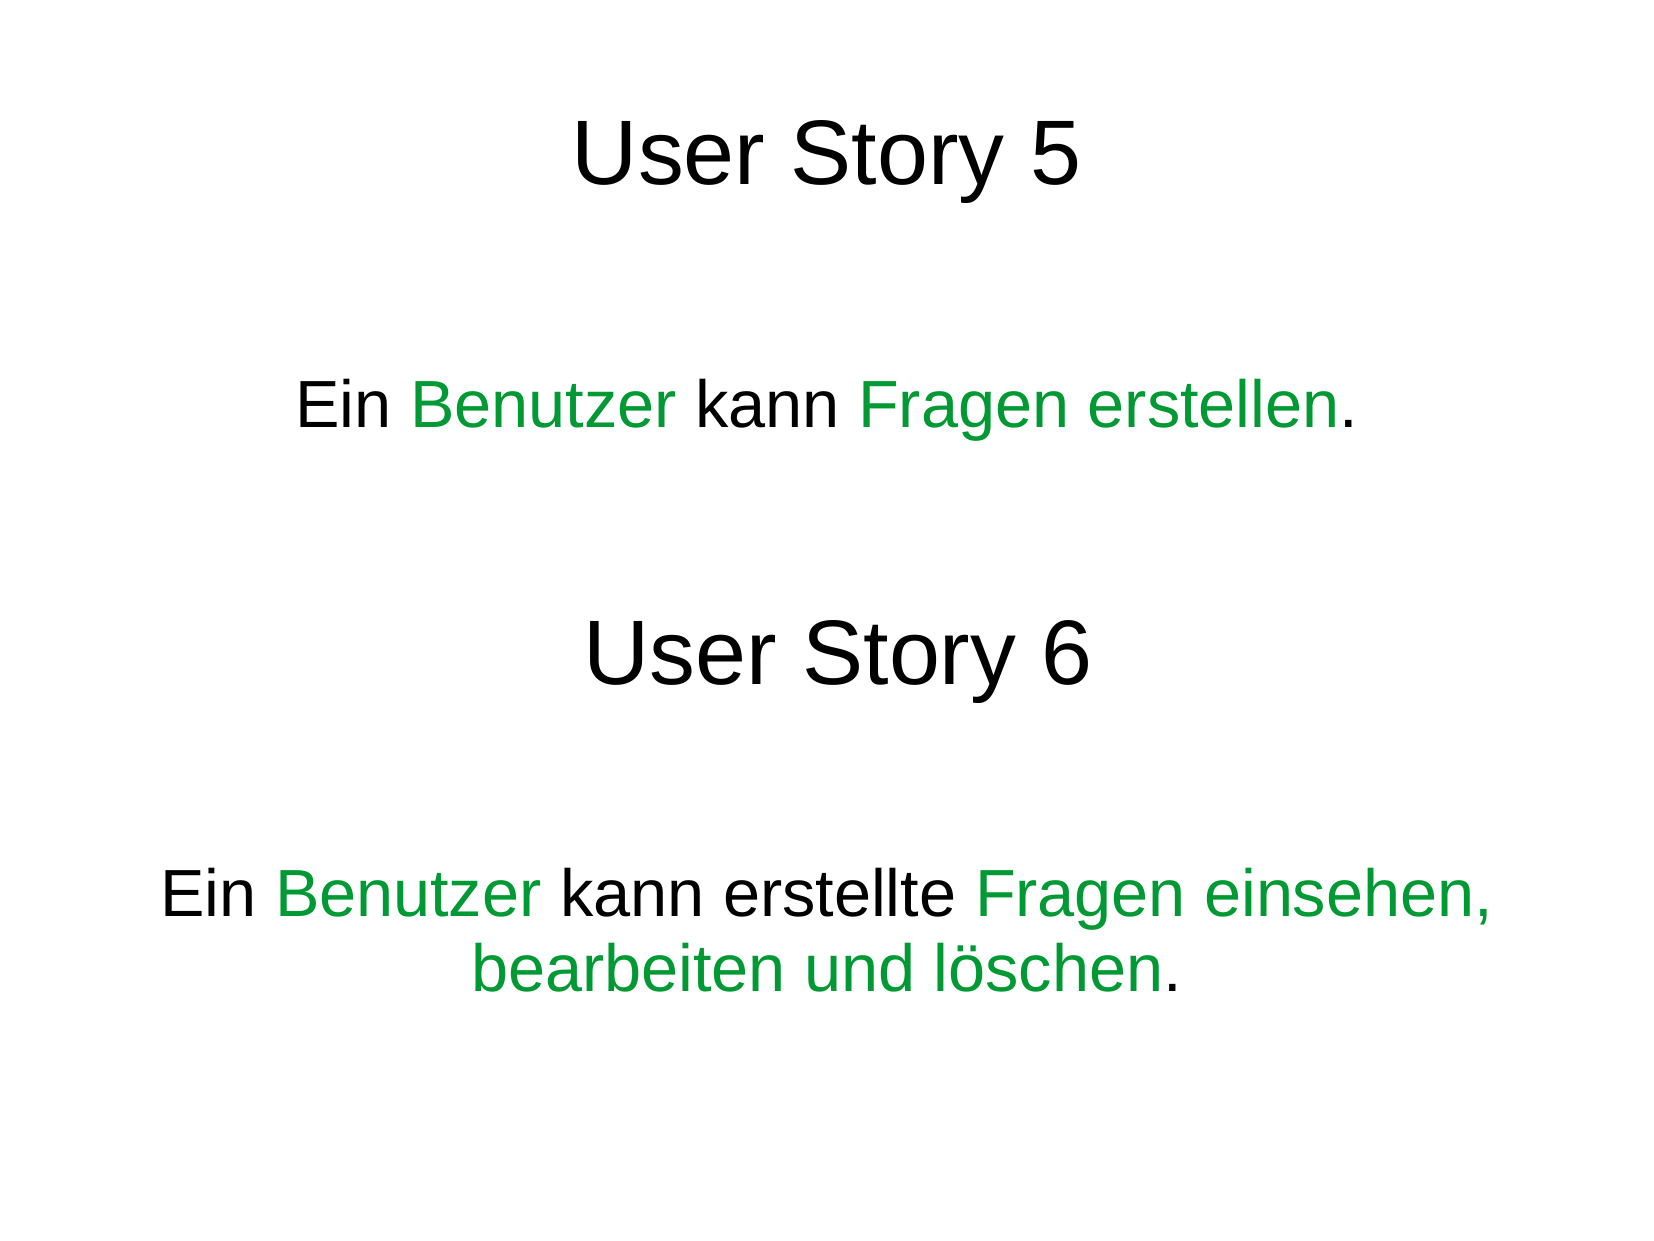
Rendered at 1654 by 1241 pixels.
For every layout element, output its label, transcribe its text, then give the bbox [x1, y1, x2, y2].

text_box Ein Benutzer kann erstellte Fragen einsehen, bearbeiten und löschen. [82, 762, 1571, 1099]
title User Story 6 [94, 548, 1583, 756]
subtitle Ein Benutzer kann Fragen erstellen. [82, 236, 1571, 573]
title User Story 5 [82, 49, 1571, 236]
